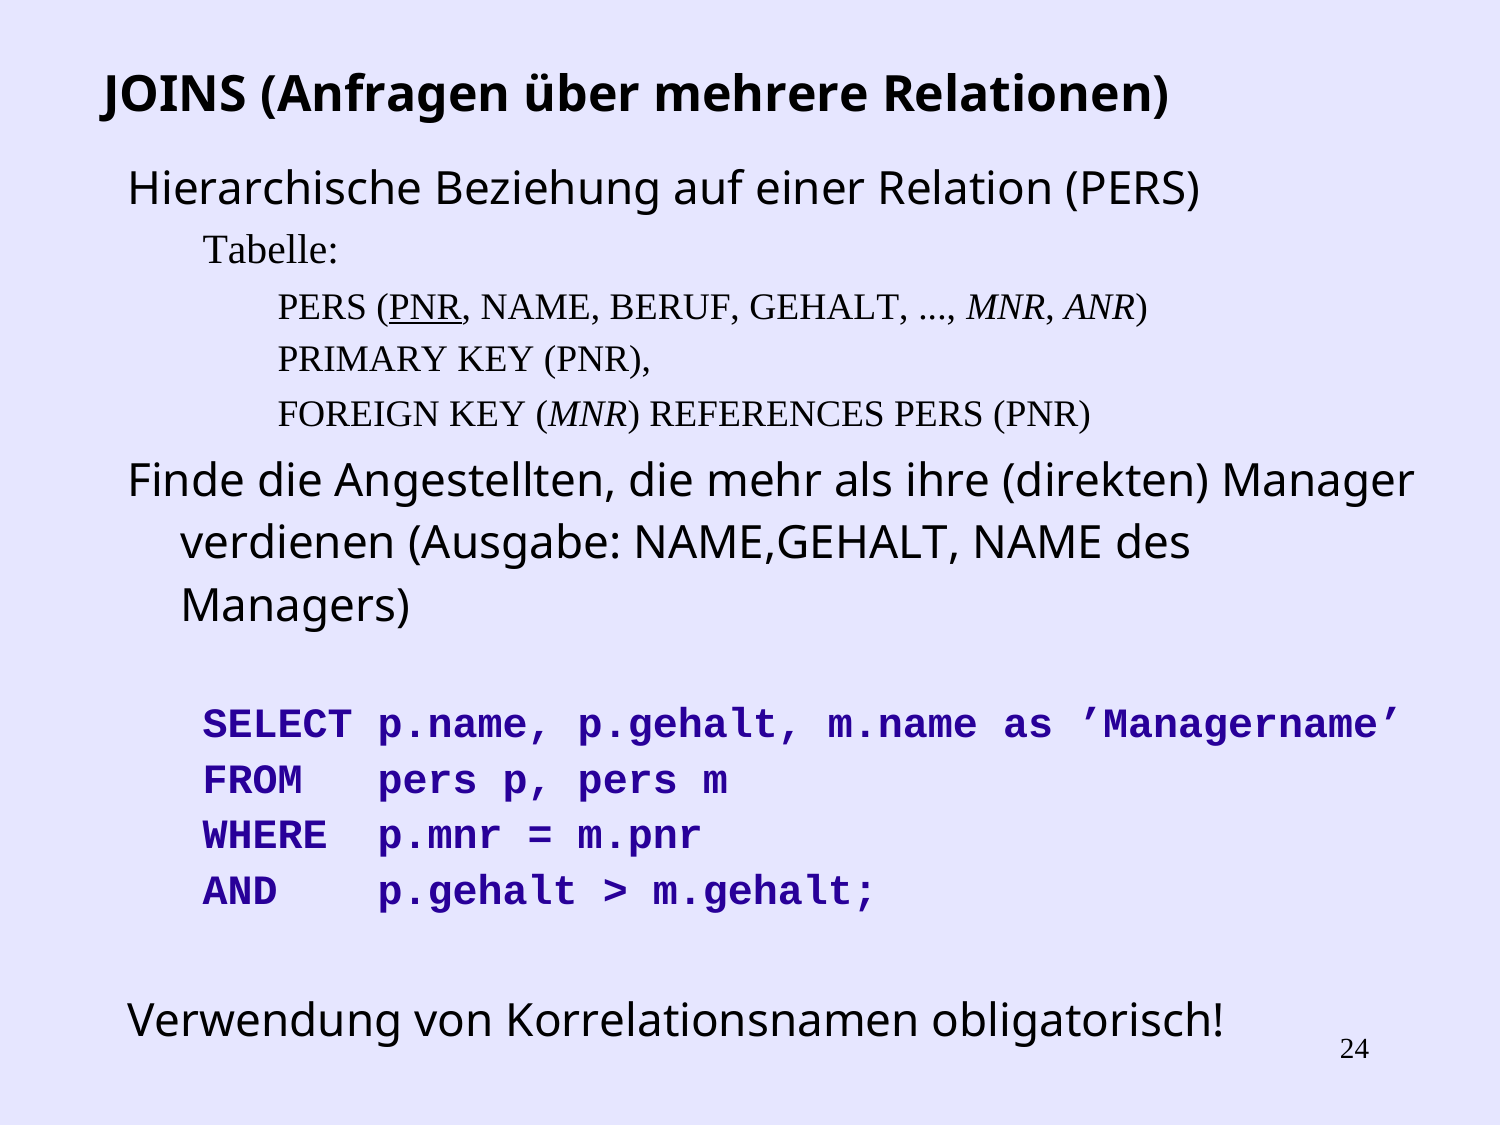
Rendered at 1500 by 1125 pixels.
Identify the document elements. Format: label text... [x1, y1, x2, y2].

title JOINS (Anfragen über mehrere Relationen)‏ [88, 29, 1364, 155]
list Hierarchische Beziehung auf einer Relation (PERS)‏ Tabelle: PERS (PNR, NAME, BERUF, GEHALT, ..., MNR, ANR)‏ PRIMARY KEY (PNR), FOREIGN KEY (MNR) REFERENCES PERS (PNR)‏ Finde die Angestellten, die mehr als ihre (direkten) Manager verdienen (Ausgabe: NAME,GEHALT, NAME des Managers)‏ SELECT p.name, p.gehalt, m.name as ’Managername’ FROM pers p, pers m WHERE p.mnr = m.pnr AND p.gehalt > m.gehalt; Verwendung von Korrelationsnamen obligatorisch! [112, 147, 1447, 1035]
